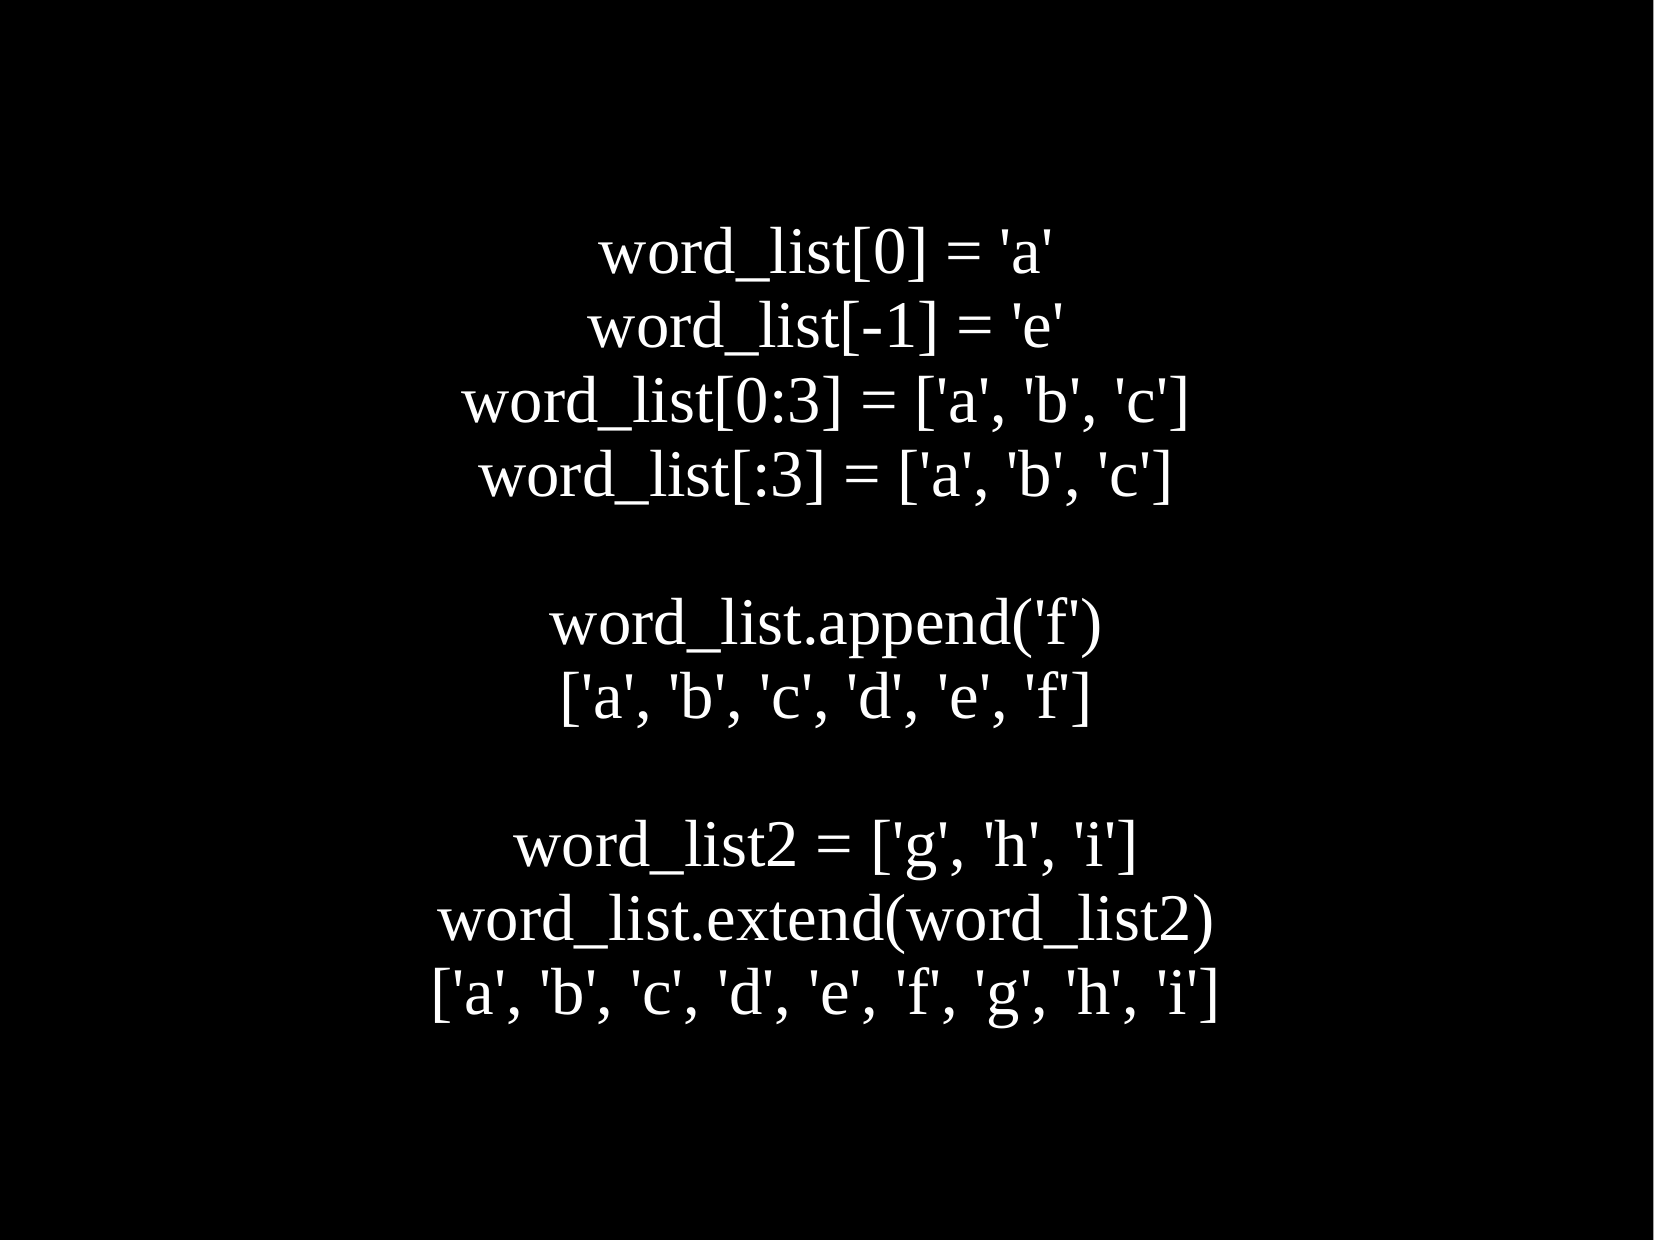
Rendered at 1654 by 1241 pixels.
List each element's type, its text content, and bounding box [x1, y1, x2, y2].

subtitle word_list[0] = 'a' word_list[-1] = 'e' word_list[0:3] = ['a', 'b', 'c'] word_list[:3] = ['a', 'b', 'c'] word_list.append('f') ['a', 'b', 'c', 'd', 'e', 'f'] word_list2 = ['g', 'h', 'i'] word_list.extend(word_list2) ['a', 'b', 'c', 'd', 'e', 'f', 'g', 'h', 'i'] [82, 141, 1571, 1102]
